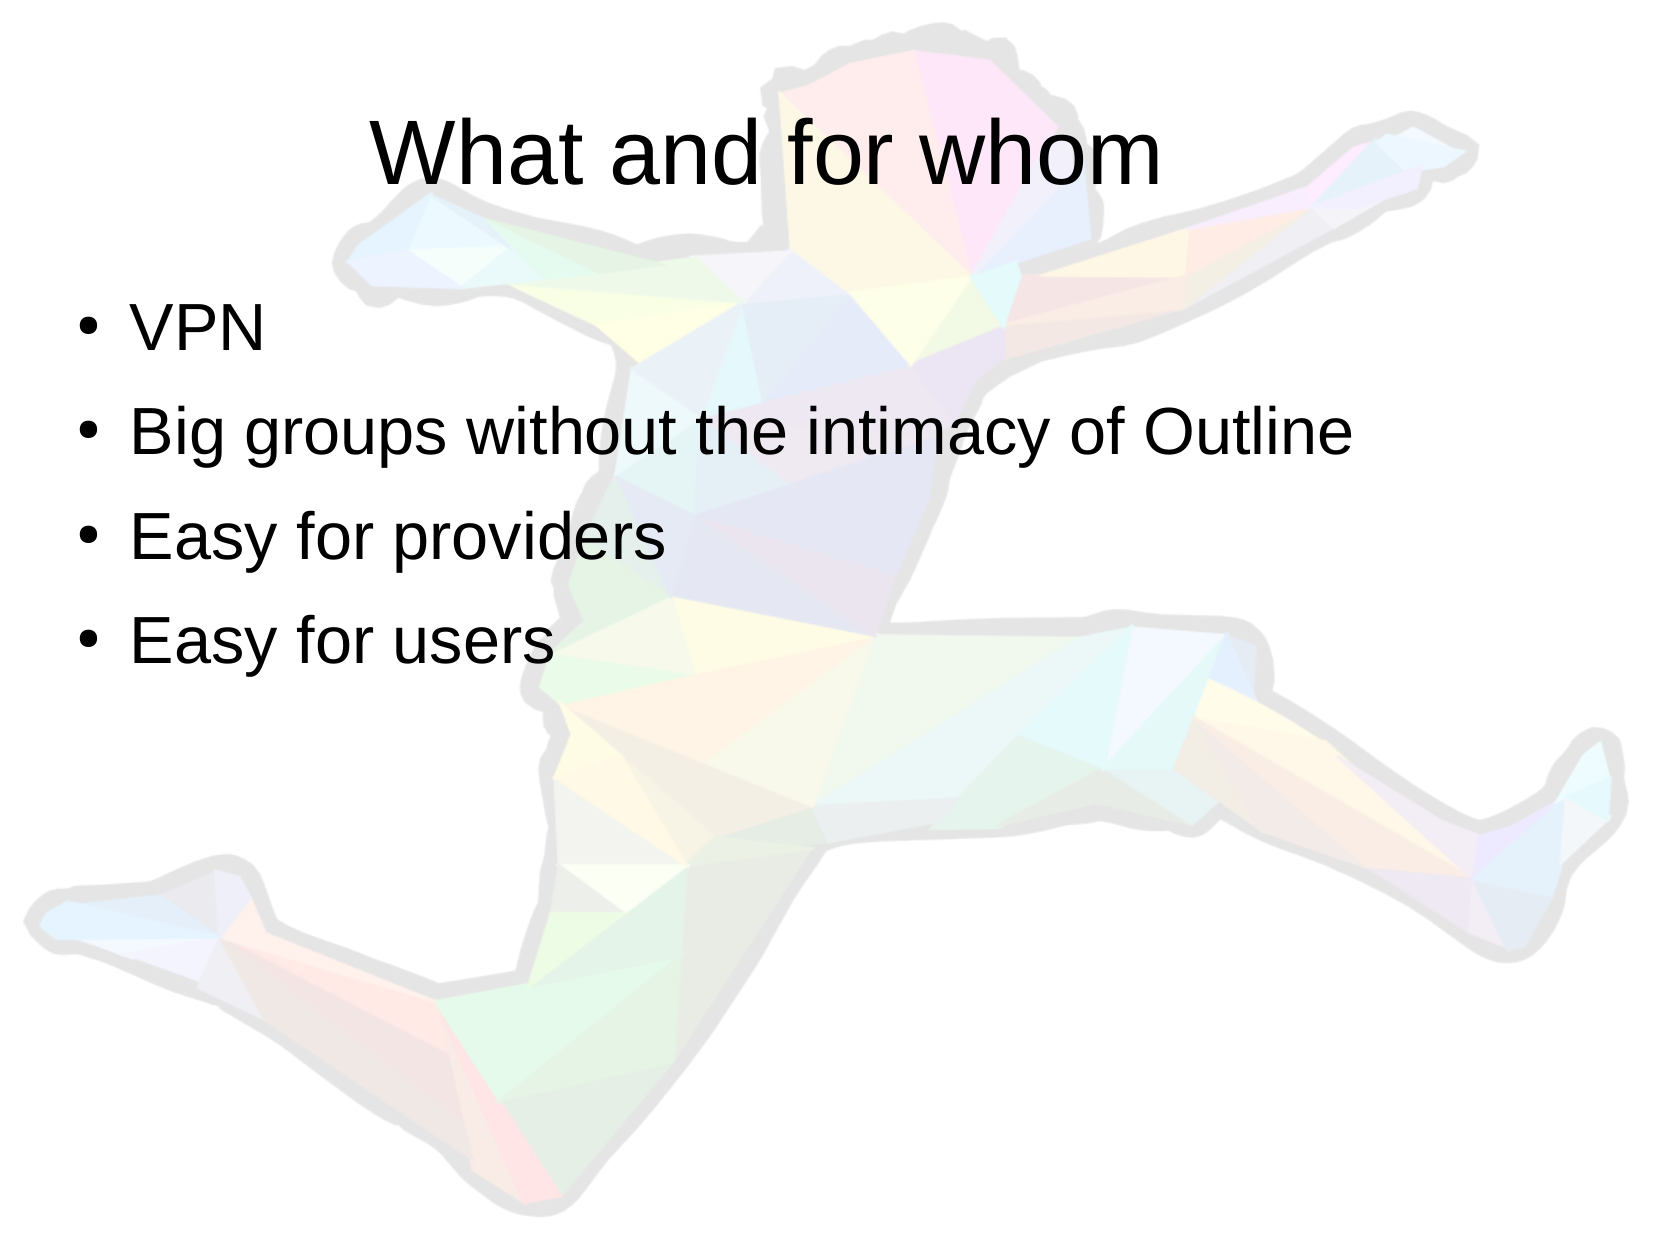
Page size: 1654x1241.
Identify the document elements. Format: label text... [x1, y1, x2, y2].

title What and for whom [58, 49, 1477, 257]
list VPN Big groups without the intimacy of Outline Easy for providers Easy for users [58, 290, 1477, 1109]
